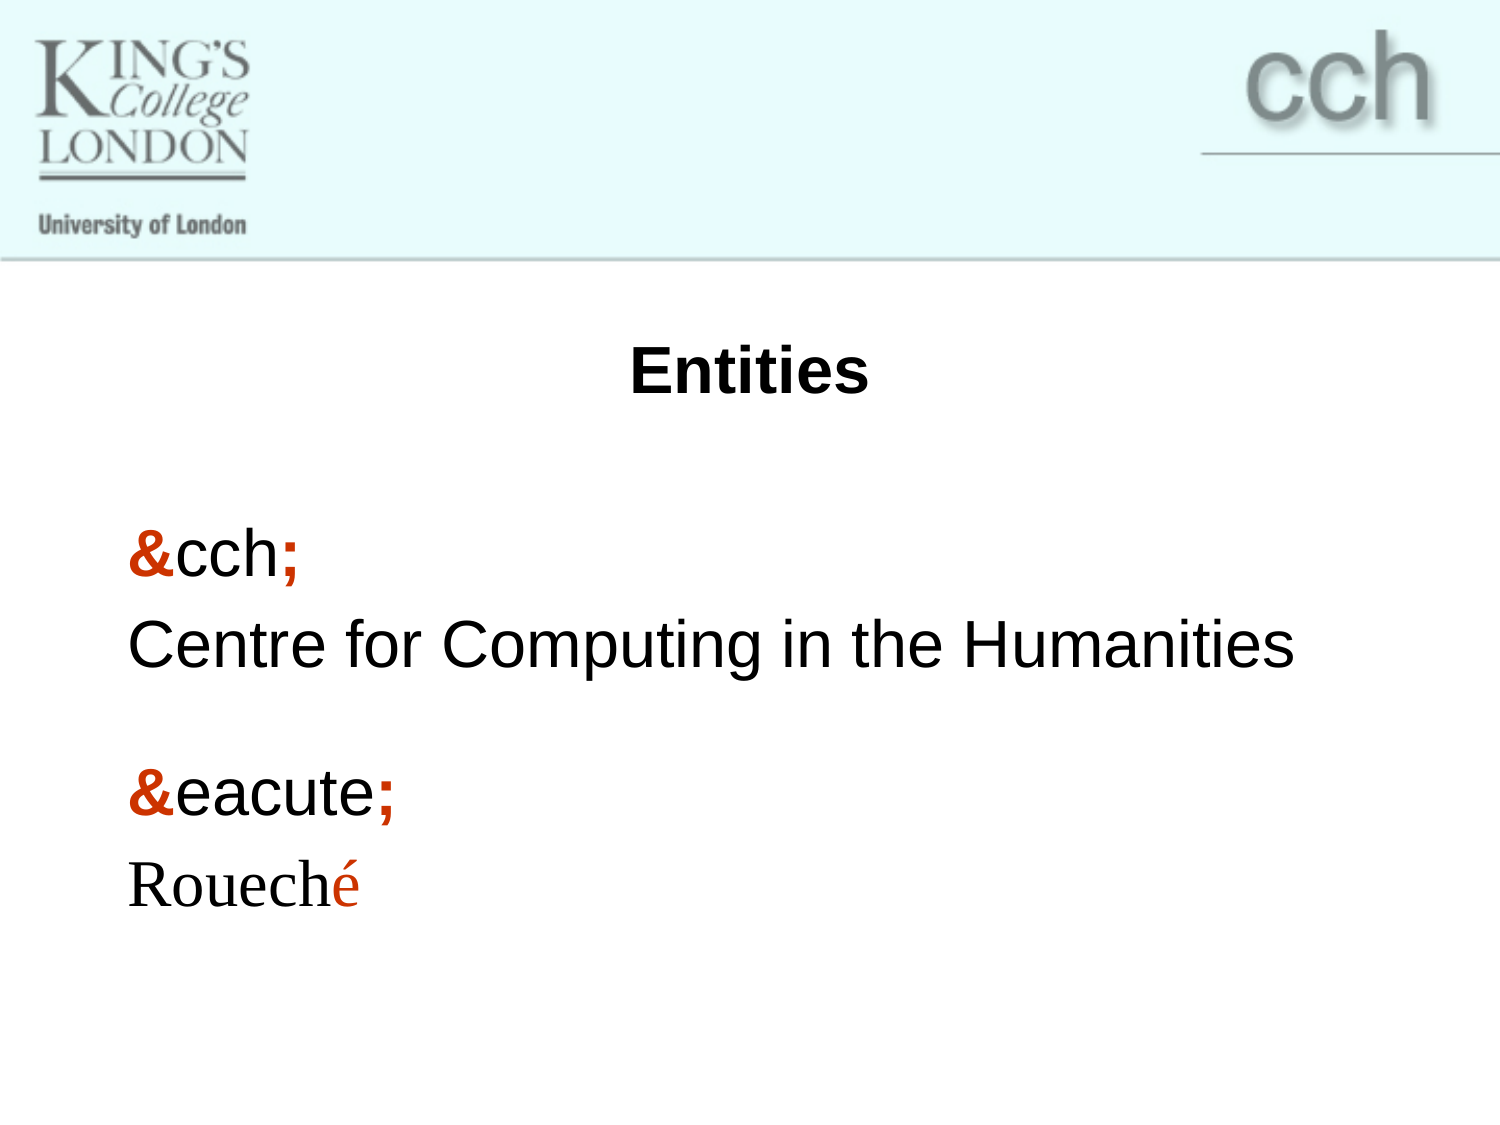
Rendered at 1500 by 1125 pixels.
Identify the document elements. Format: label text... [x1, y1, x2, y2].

picture [0, 0, 1500, 1125]
list Entities &cch; Centre for Computing in the Humanities &eacute; Roueché [112, 324, 1388, 1001]
